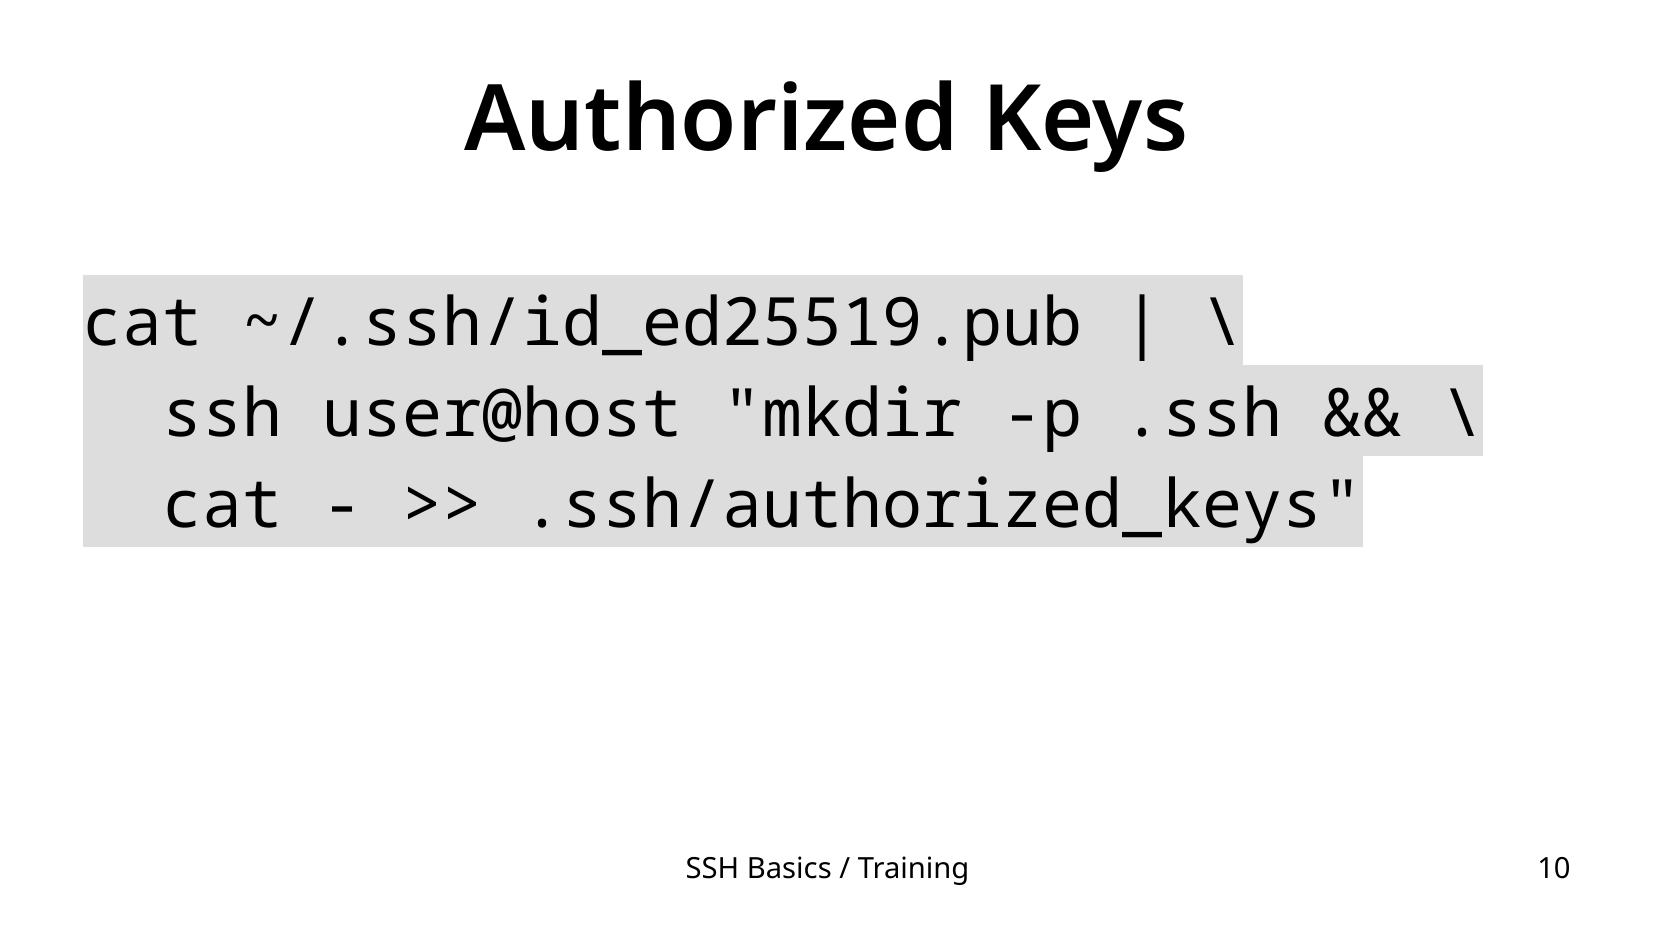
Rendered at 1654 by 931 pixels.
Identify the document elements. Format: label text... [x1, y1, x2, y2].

subtitle cat ~/.ssh/id_ed25519.pub | \ ssh user@host "mkdir -p .ssh && \ cat - >> .ssh/authorized_keys" [82, 274, 1571, 657]
title Authorized Keys [82, 37, 1571, 193]
